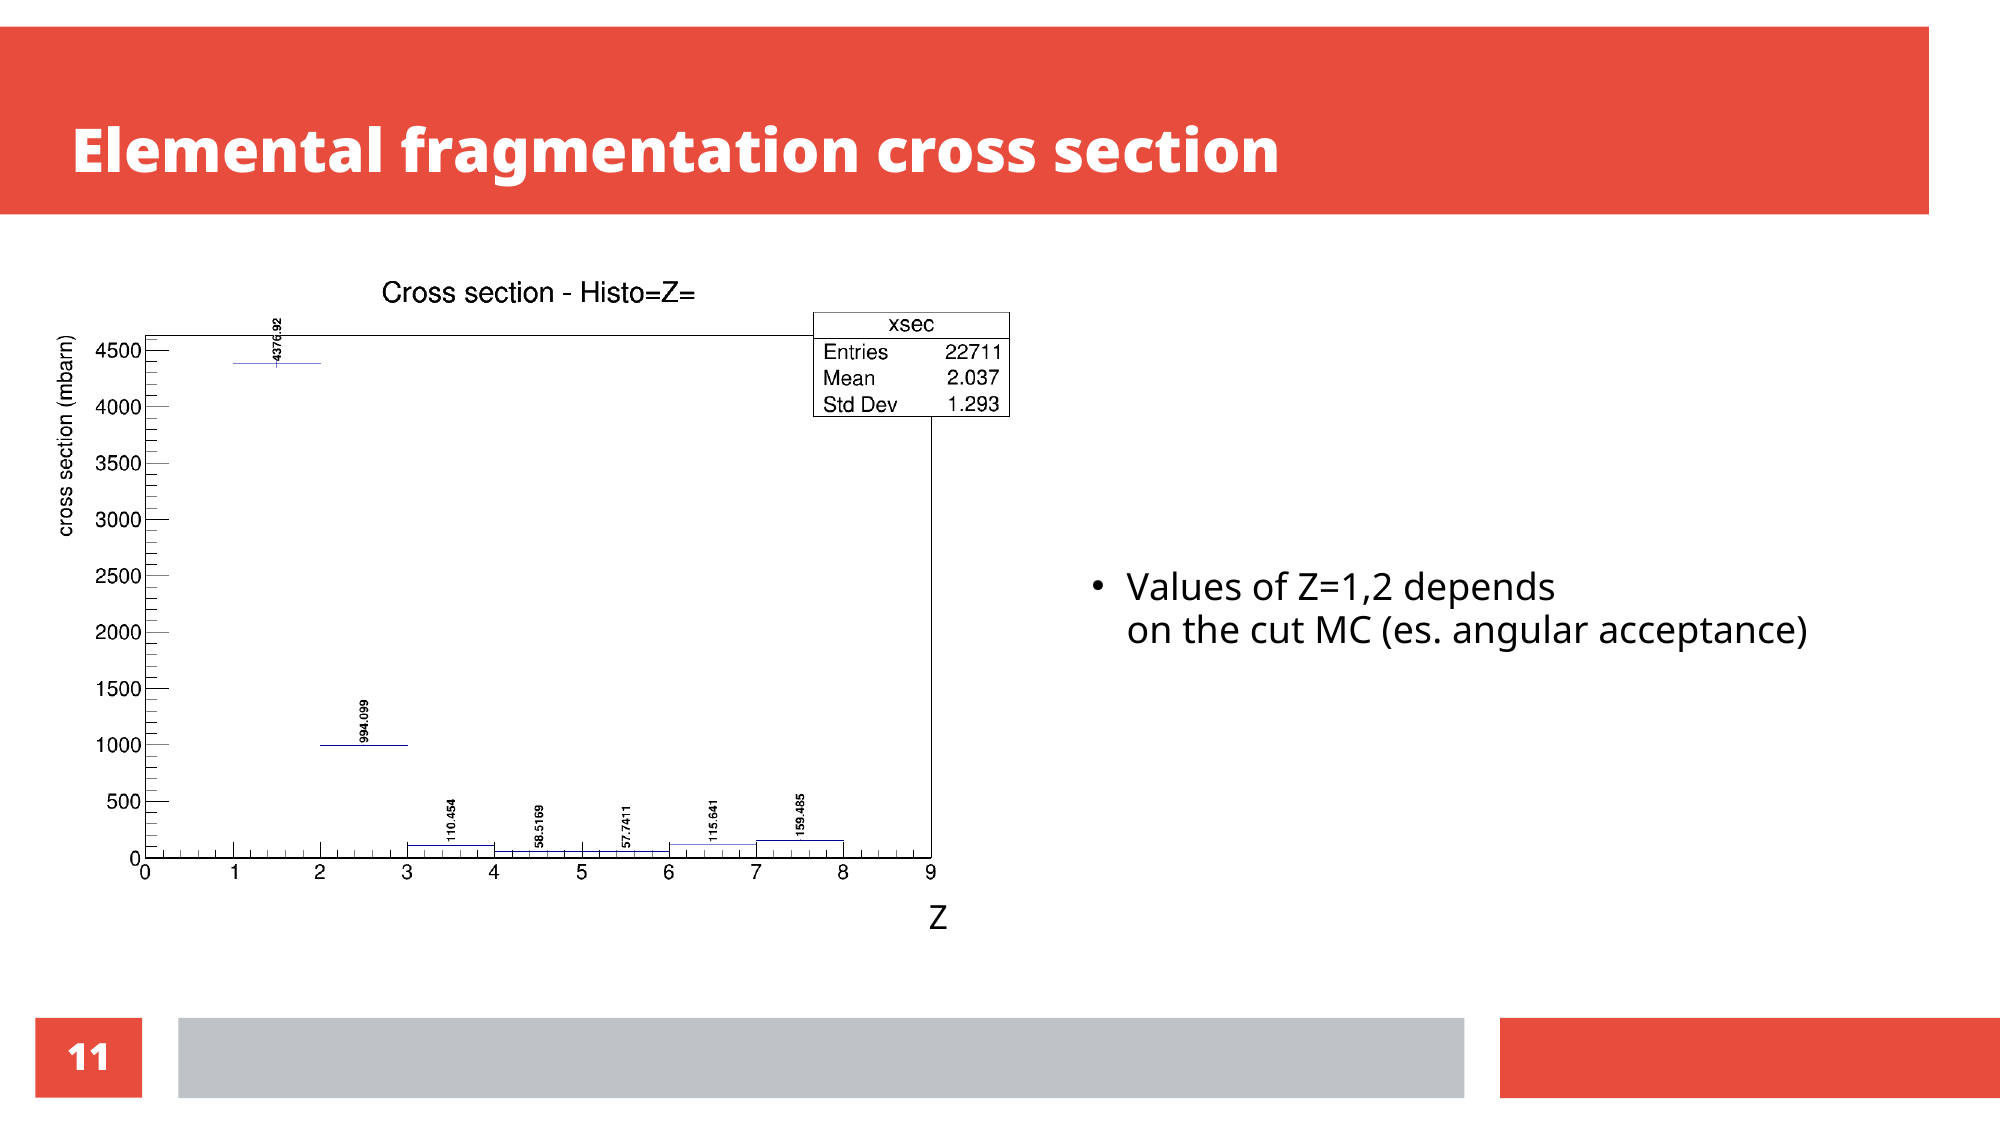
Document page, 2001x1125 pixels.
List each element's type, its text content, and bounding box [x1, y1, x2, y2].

text_box Values of Z=1,2 depends on the cut MC (es. angular acceptance) [1076, 557, 1883, 661]
title Elemental fragmentation cross section [71, 53, 1929, 188]
picture [54, 273, 1023, 893]
text_box Z [913, 890, 1006, 953]
